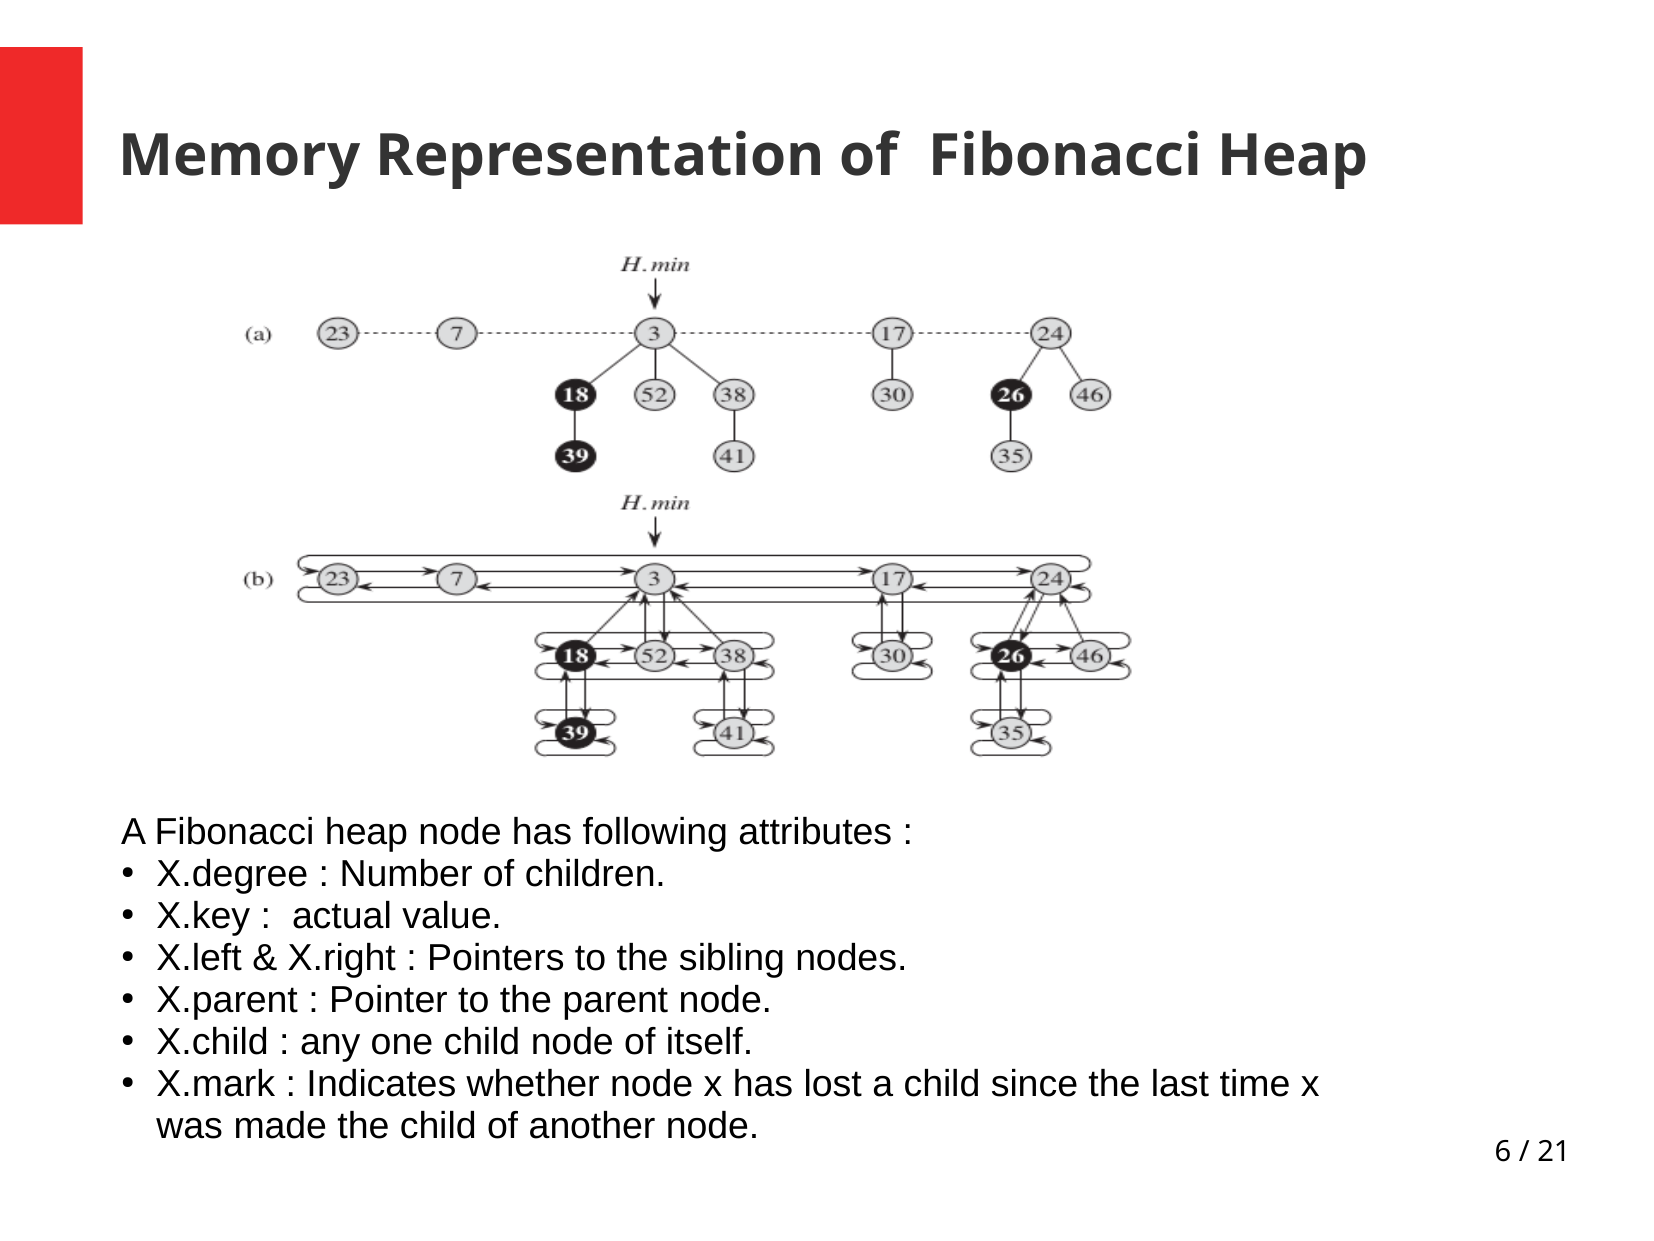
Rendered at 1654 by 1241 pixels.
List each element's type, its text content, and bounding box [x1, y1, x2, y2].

text_box A Fibonacci heap node has following attributes : X.degree : Number of children. X.key : actual value. X.left & X.right : Pointers to the sibling nodes. X.parent : Pointer to the parent node. X.child : any one child node of itself. X.mark : Indicates whether node x has lost a child since the last time x was made the child of another node. [106, 803, 1394, 1238]
text_box [259, 236, 1241, 307]
picture [118, 234, 1312, 792]
title Memory Representation of Fibonacci Heap [118, 45, 1571, 260]
